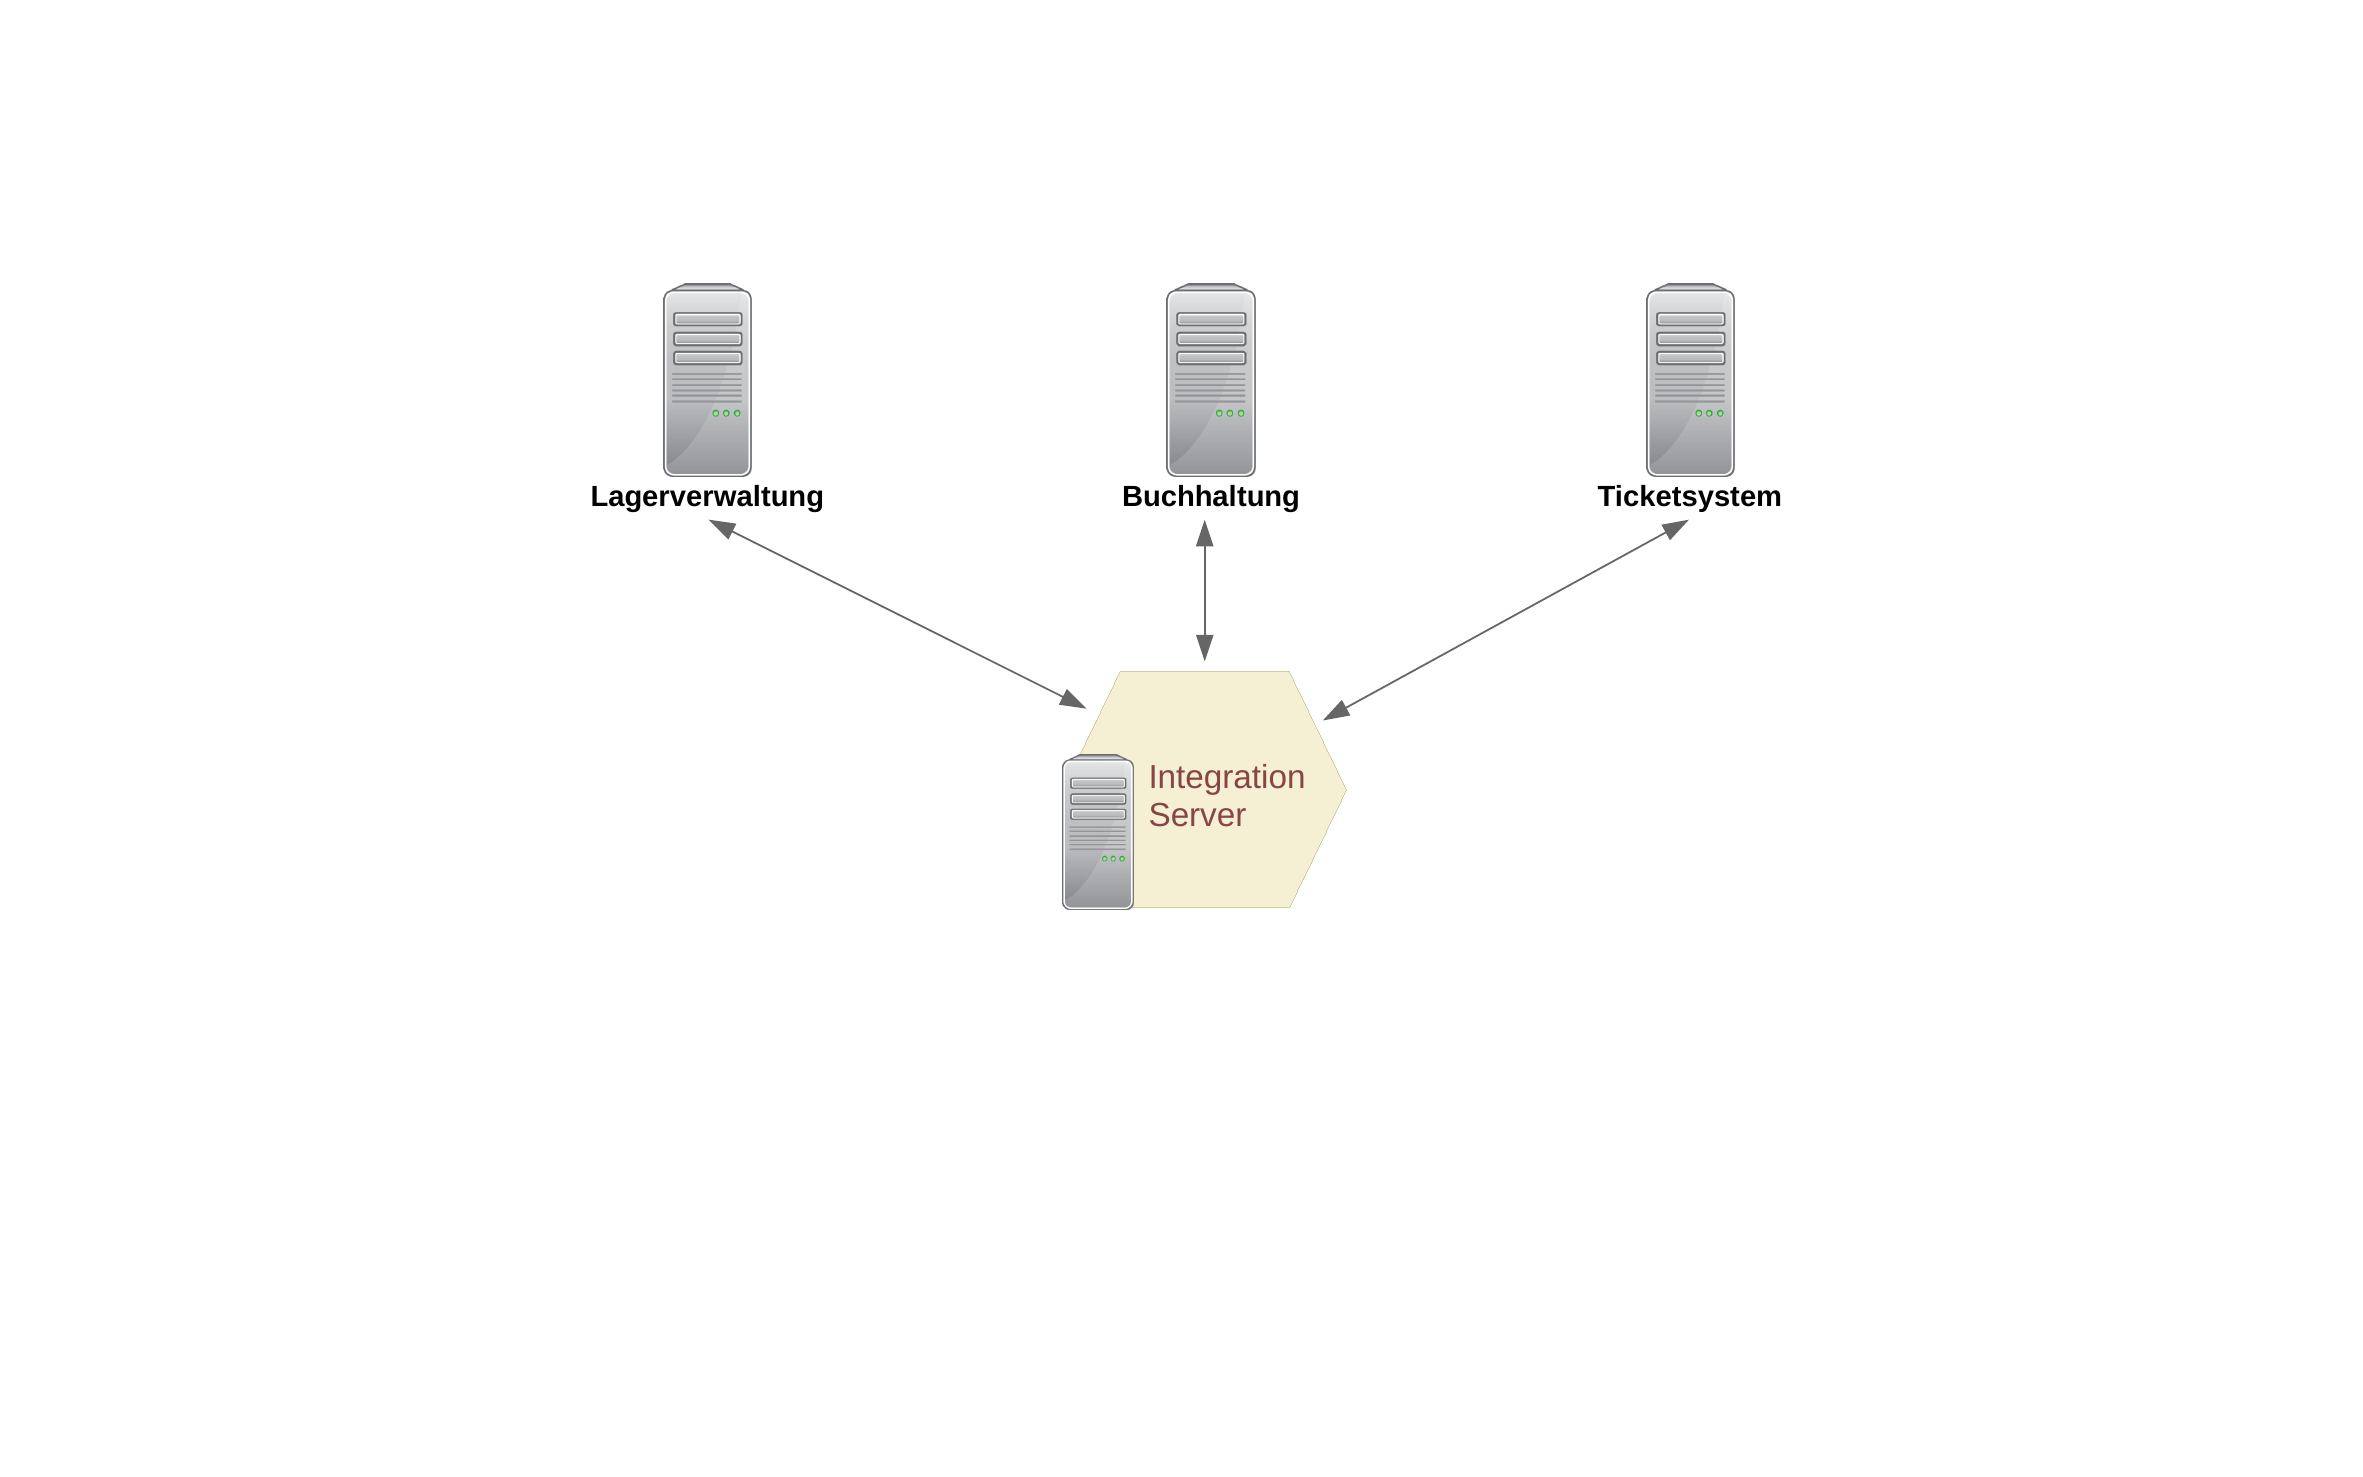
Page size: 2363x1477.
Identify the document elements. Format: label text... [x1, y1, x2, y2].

text_box Buchhaltung [1122, 472, 1301, 521]
picture [1062, 754, 1134, 910]
text_box Lagerverwaltung [590, 472, 825, 521]
text_box Integration Server [1133, 751, 1321, 841]
picture [1646, 283, 1735, 477]
picture [663, 283, 752, 477]
text_box [1080, 671, 1347, 908]
picture [1166, 283, 1256, 477]
text_box Ticketsystem [1597, 472, 1783, 521]
